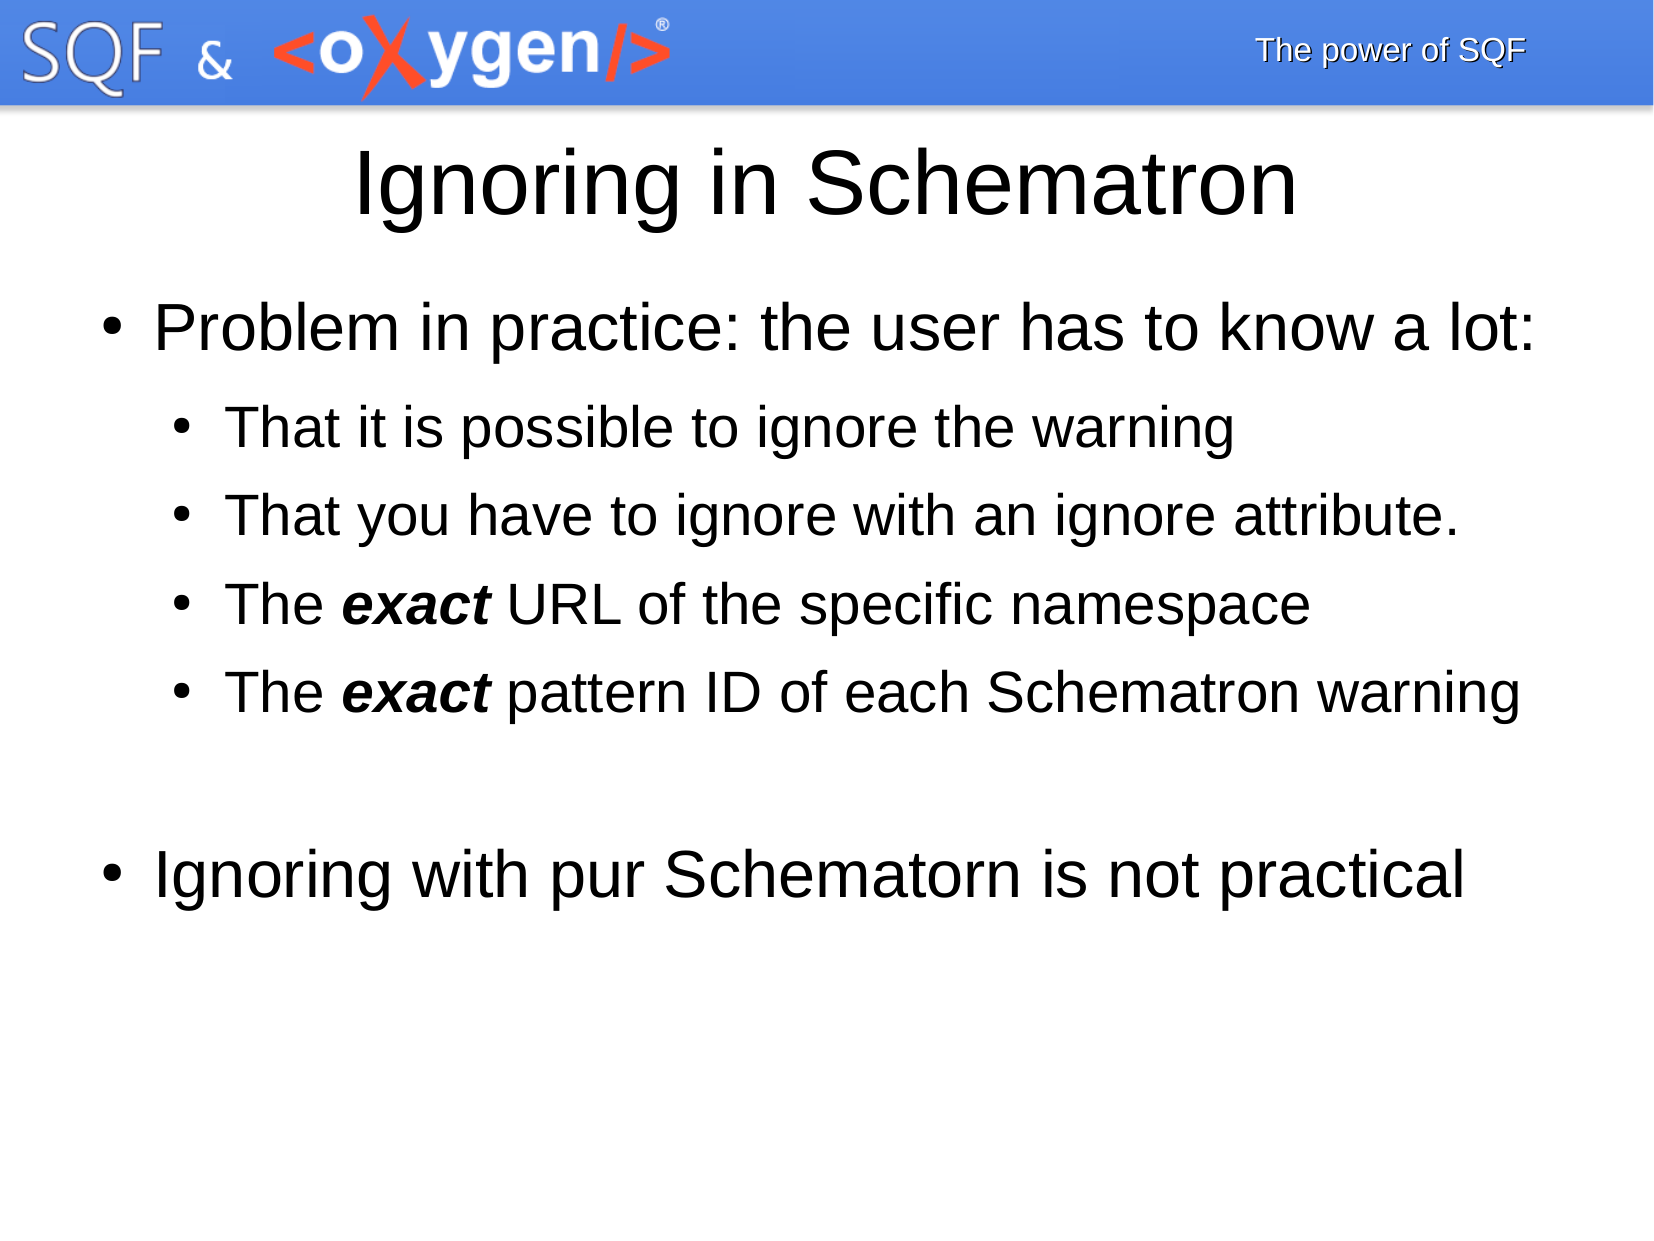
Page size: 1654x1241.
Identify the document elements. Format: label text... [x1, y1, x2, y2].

list Problem in practice: the user has to know a lot: That it is possible to ignore the warning That you have to ignore with an ignore attribute. The exact URL of the specific namespace The exact pattern ID of each Schematron warning Ignoring with pur Schematorn is not practical [82, 290, 1571, 1010]
title Ignoring in Schematron [82, 78, 1571, 287]
picture [0, 0, 1654, 119]
